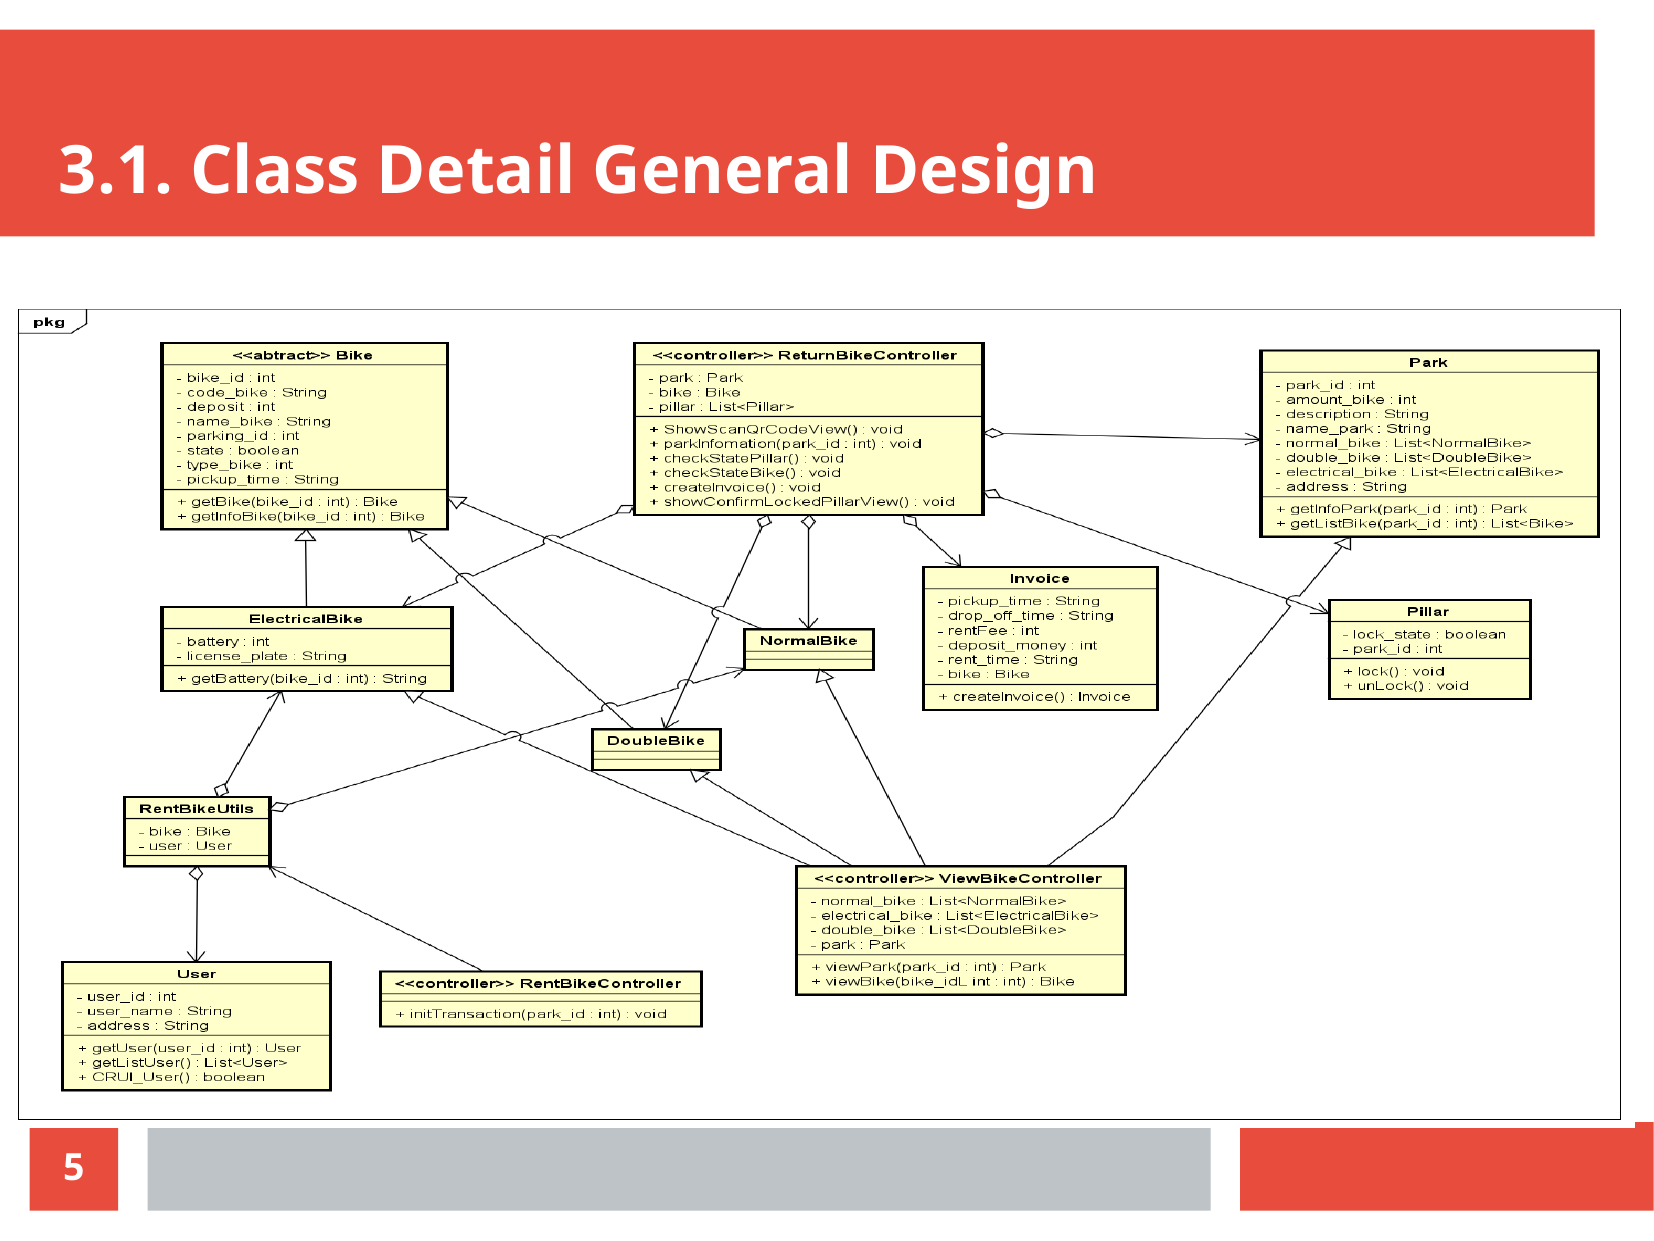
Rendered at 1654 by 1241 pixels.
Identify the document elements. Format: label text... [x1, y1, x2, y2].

title 3.1. Class Detail General Design [59, 59, 1595, 207]
picture [4, 300, 1635, 1128]
text_box [29, 1128, 119, 1211]
